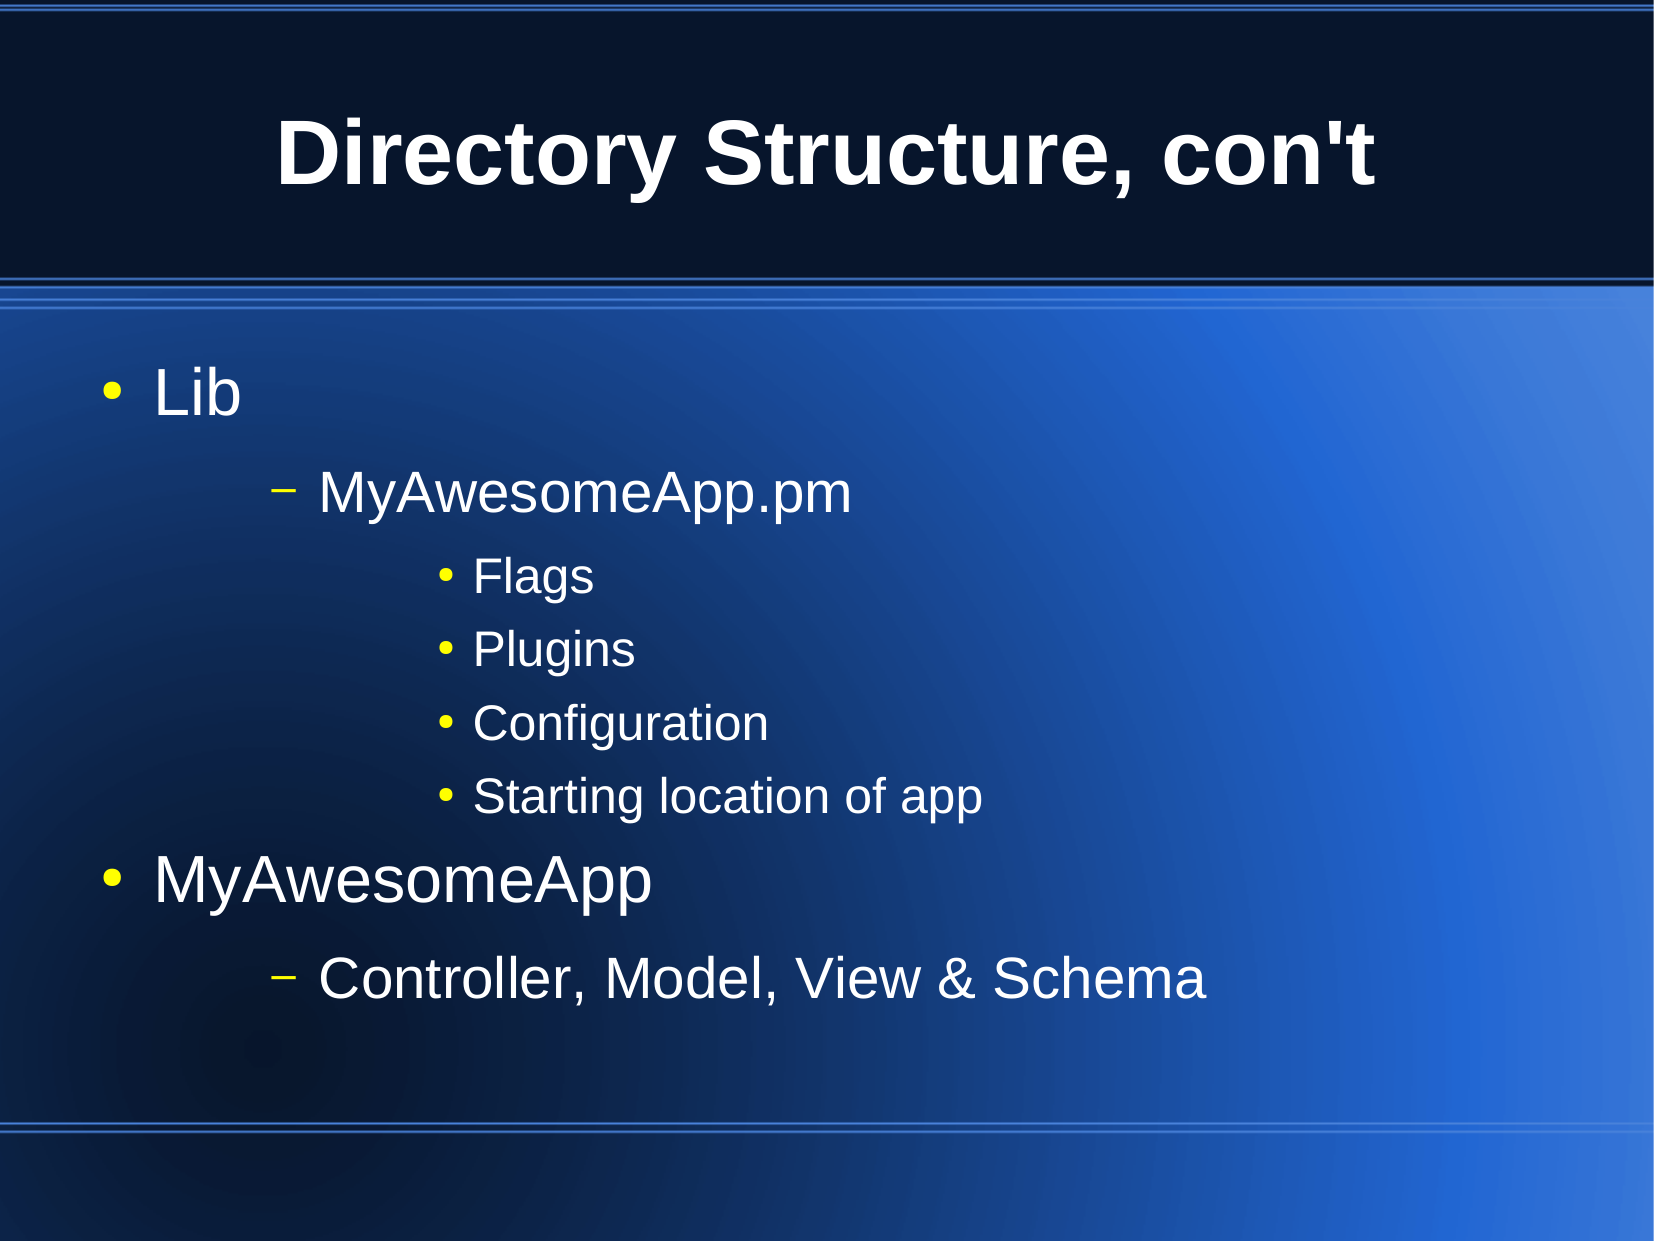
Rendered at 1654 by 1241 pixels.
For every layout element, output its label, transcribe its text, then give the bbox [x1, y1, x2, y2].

picture [0, 0, 1654, 1241]
list Lib MyAwesomeApp.pm Flags Plugins Configuration Starting location of app MyAwesomeApp Controller, Model, View & Schema [82, 355, 1571, 1058]
title Directory Structure, con't [82, 49, 1571, 257]
